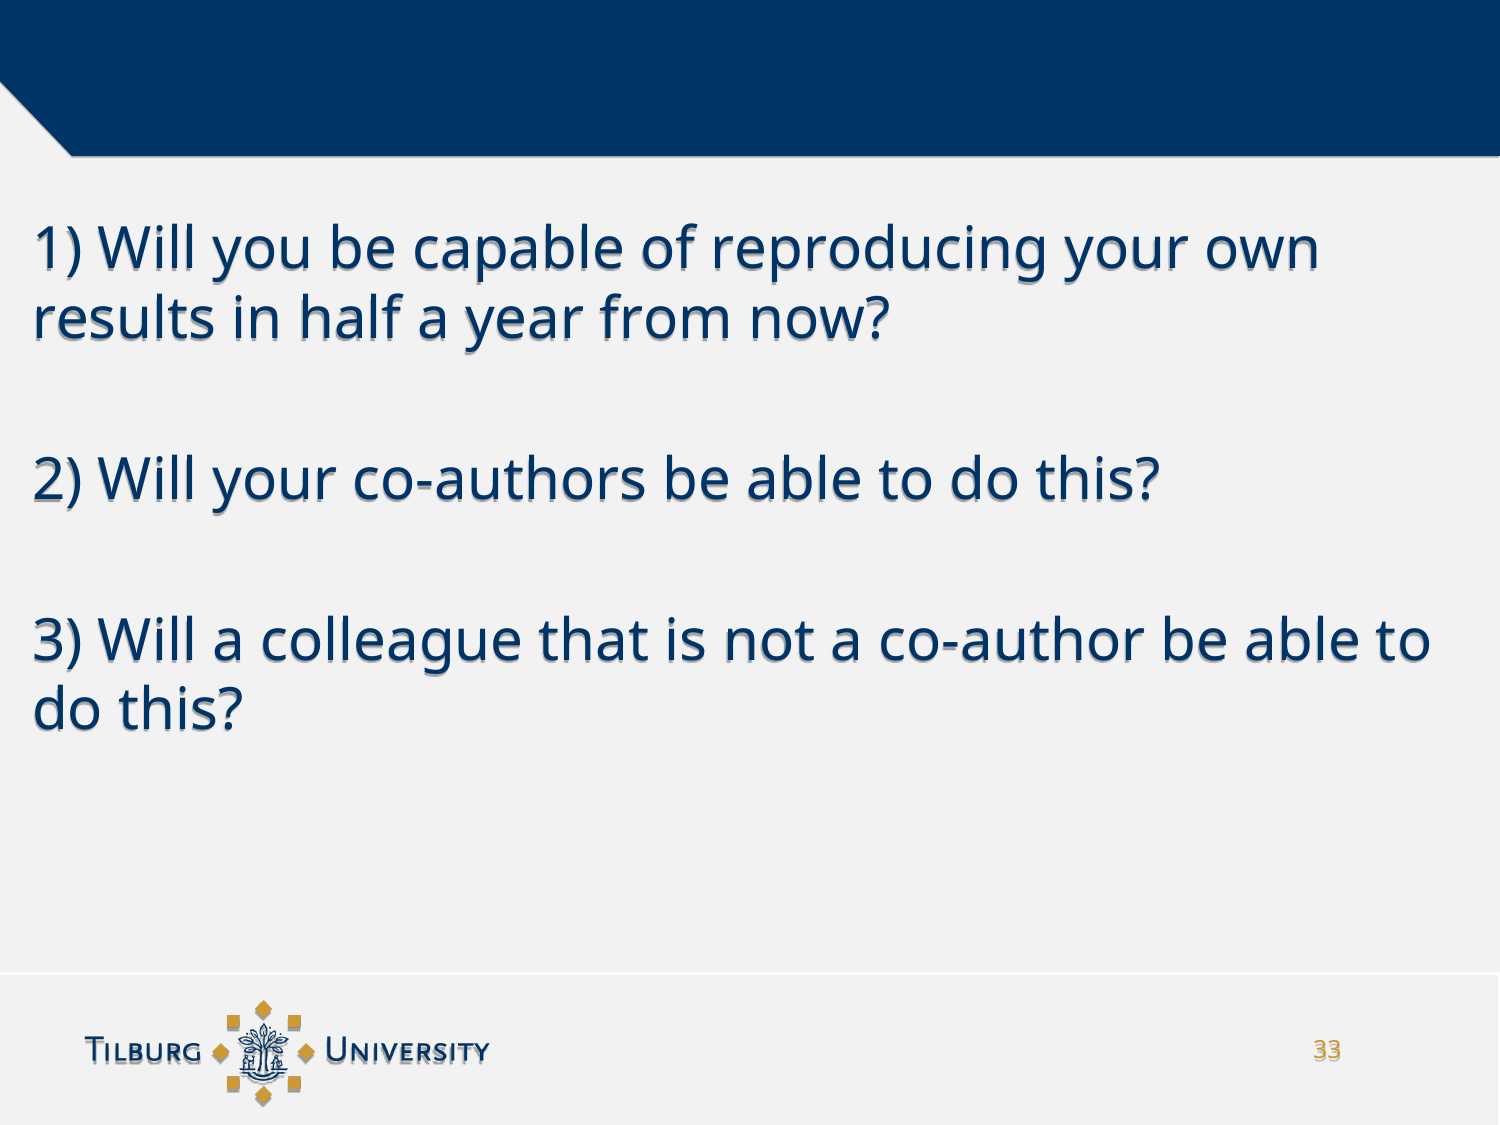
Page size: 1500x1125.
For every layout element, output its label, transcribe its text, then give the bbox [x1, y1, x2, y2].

text_box 1) Will you be capable of reproducing your own results in half a year from now? 2) Will your co-authors be able to do this? 3) Will a colleague that is not a co-author be able to do this? [14, 202, 1450, 971]
text_box [1298, 1026, 1426, 1087]
